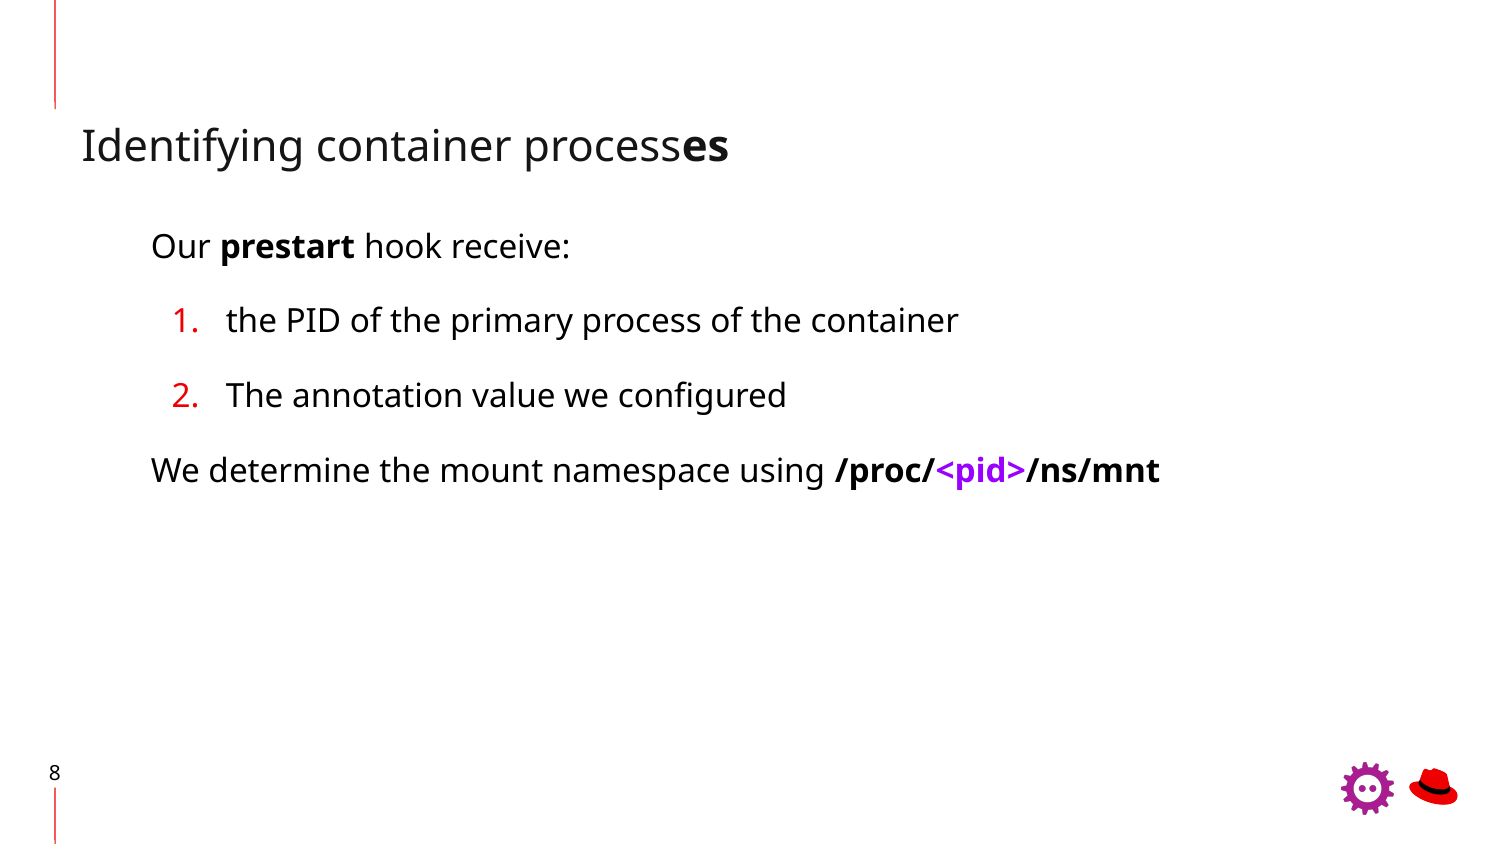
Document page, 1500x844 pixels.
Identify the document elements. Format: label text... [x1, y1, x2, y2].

picture [1409, 768, 1458, 805]
slide_number <number> [20, 774, 89, 788]
list Our prestart hook receive: the PID of the primary process of the container The annotation value we configured We determine the mount namespace using /proc/<pid>/ns/mnt [150, 210, 1350, 763]
title Identifying container processes [81, 101, 1044, 153]
picture [1341, 762, 1394, 815]
